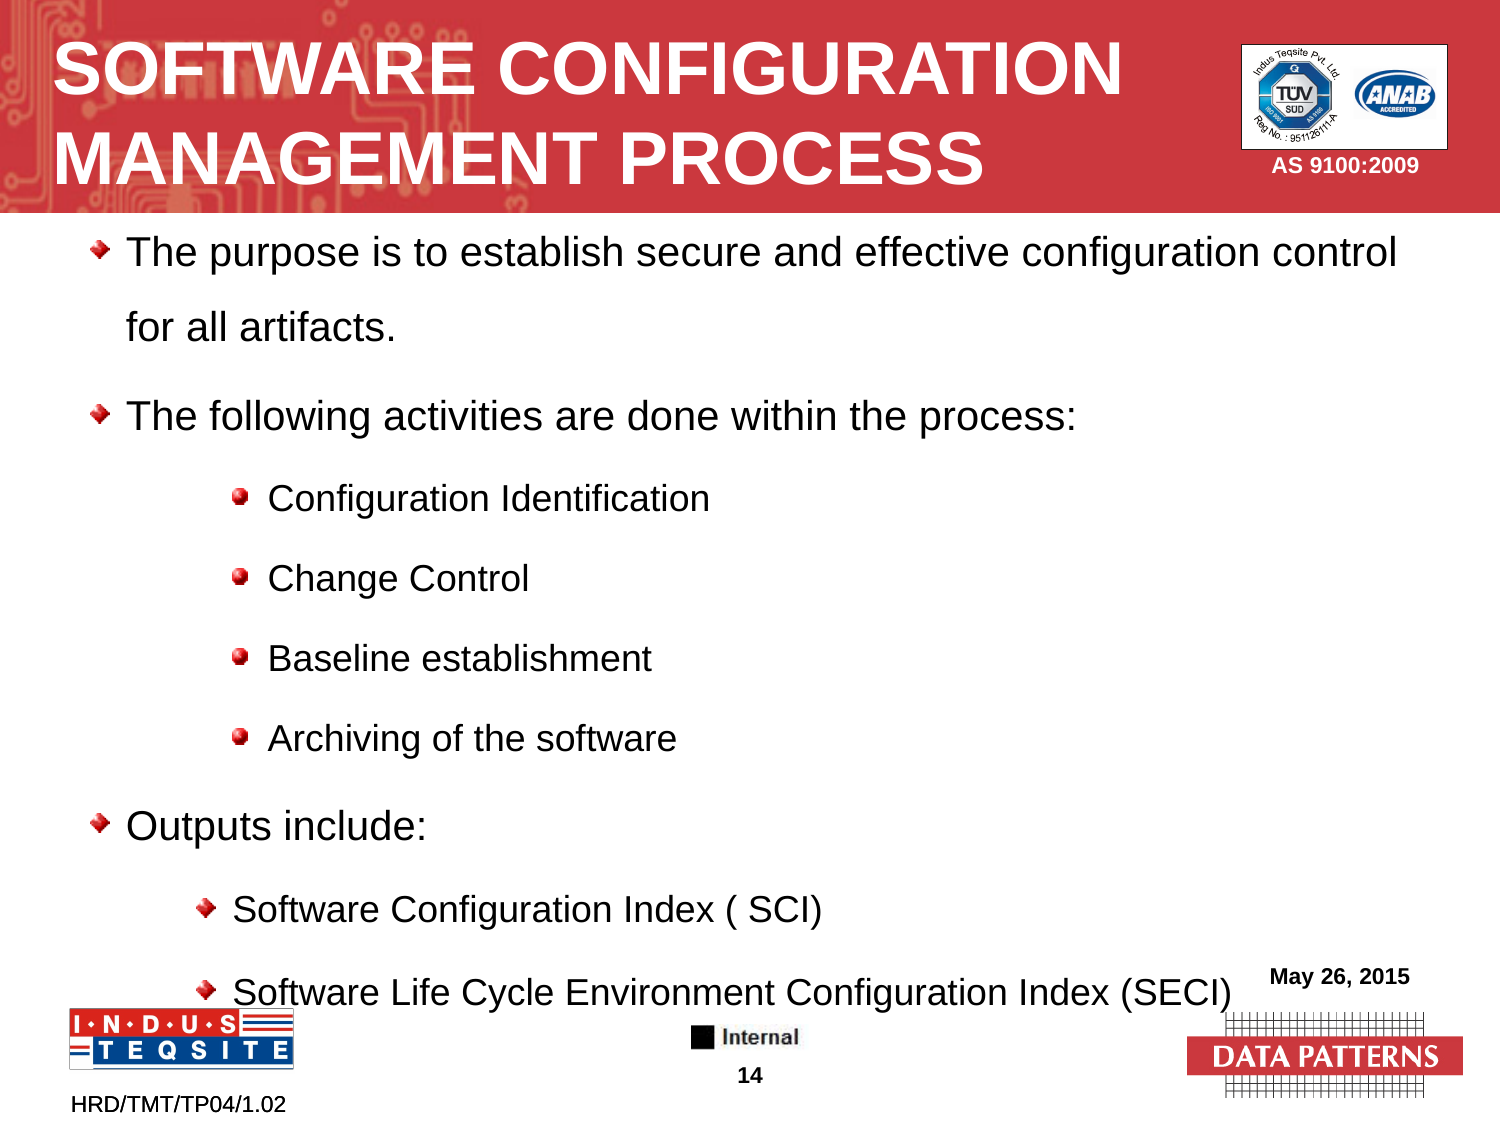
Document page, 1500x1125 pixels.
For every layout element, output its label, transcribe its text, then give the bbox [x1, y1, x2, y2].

picture [691, 1024, 809, 1051]
picture [69, 1008, 295, 1074]
text_box The purpose is to establish secure and effective configuration control for all artifacts. The following activities are done within the process: Configuration Identification Change Control Baseline establishment Archiving of the software Outputs include: Software Configuration Index ( SCI) Software Life Cycle Environment Configuration Index (SECI) [75, 192, 1465, 1020]
text_box SOFTWARE CONFIGURATION MANAGEMENT PROCESS [37, 12, 1153, 297]
picture [1187, 1020, 1463, 1098]
picture [0, 0, 1500, 213]
